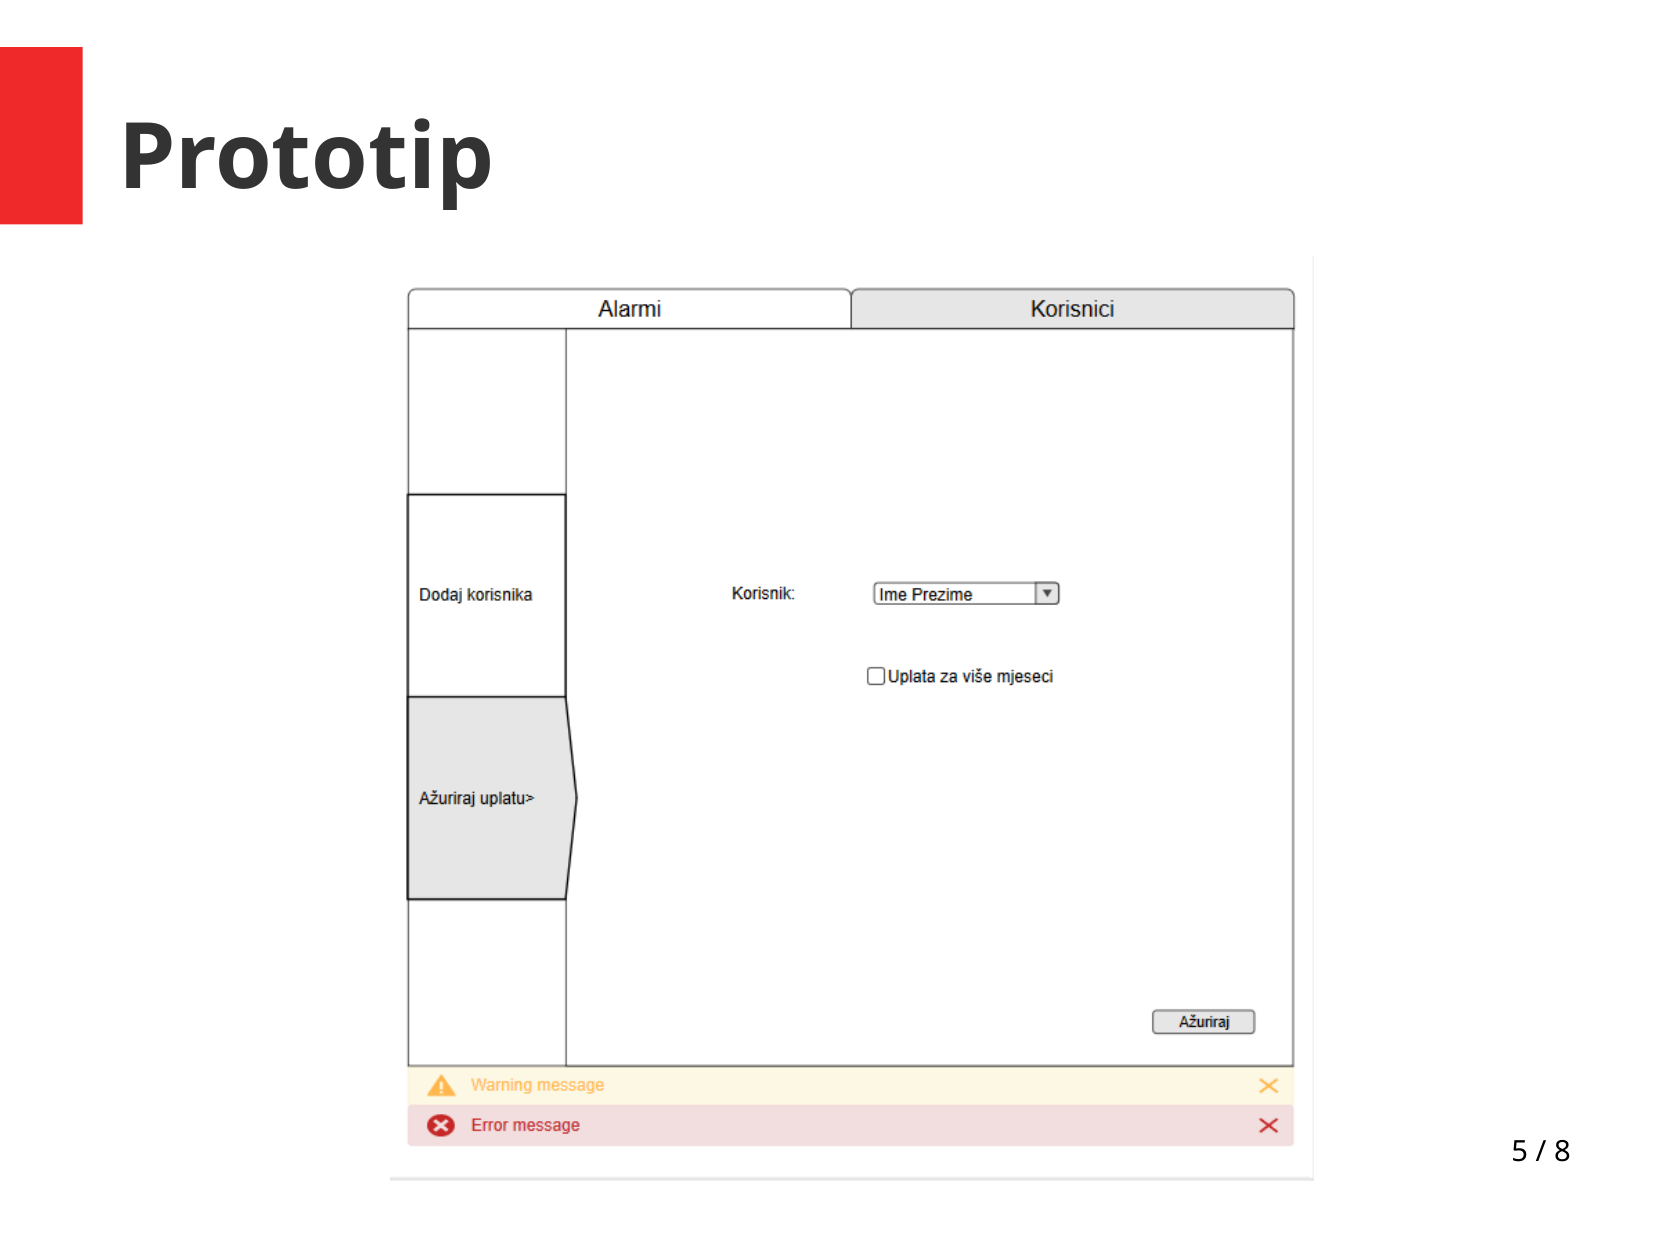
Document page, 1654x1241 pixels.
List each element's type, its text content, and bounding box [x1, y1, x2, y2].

picture [390, 256, 1314, 1181]
title Prototip [118, 49, 1571, 257]
